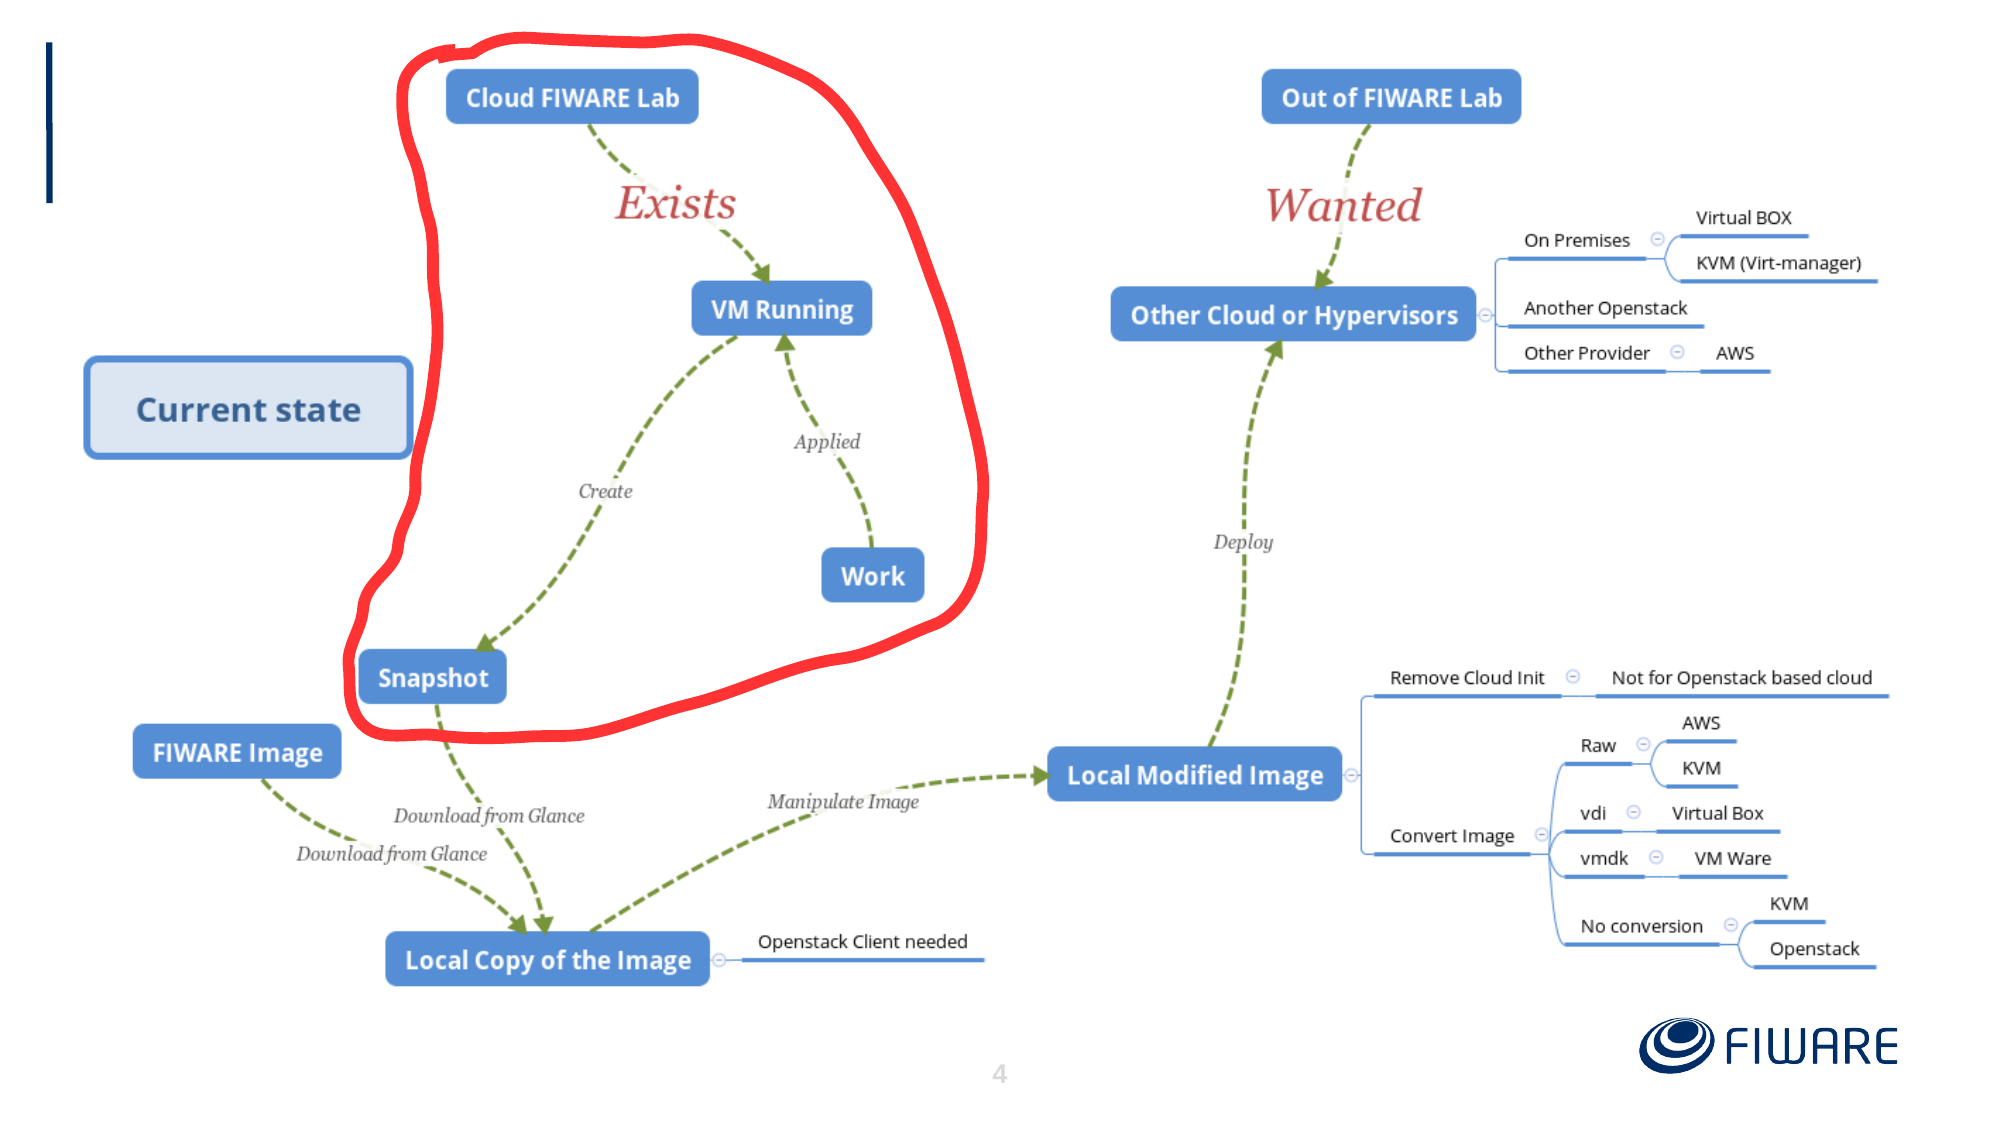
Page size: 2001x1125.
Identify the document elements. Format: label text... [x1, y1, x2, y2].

picture [355, 48, 977, 732]
picture [1635, 1012, 1905, 1077]
picture [61, 48, 1914, 1009]
slide_number <number> [887, 1042, 1113, 1103]
